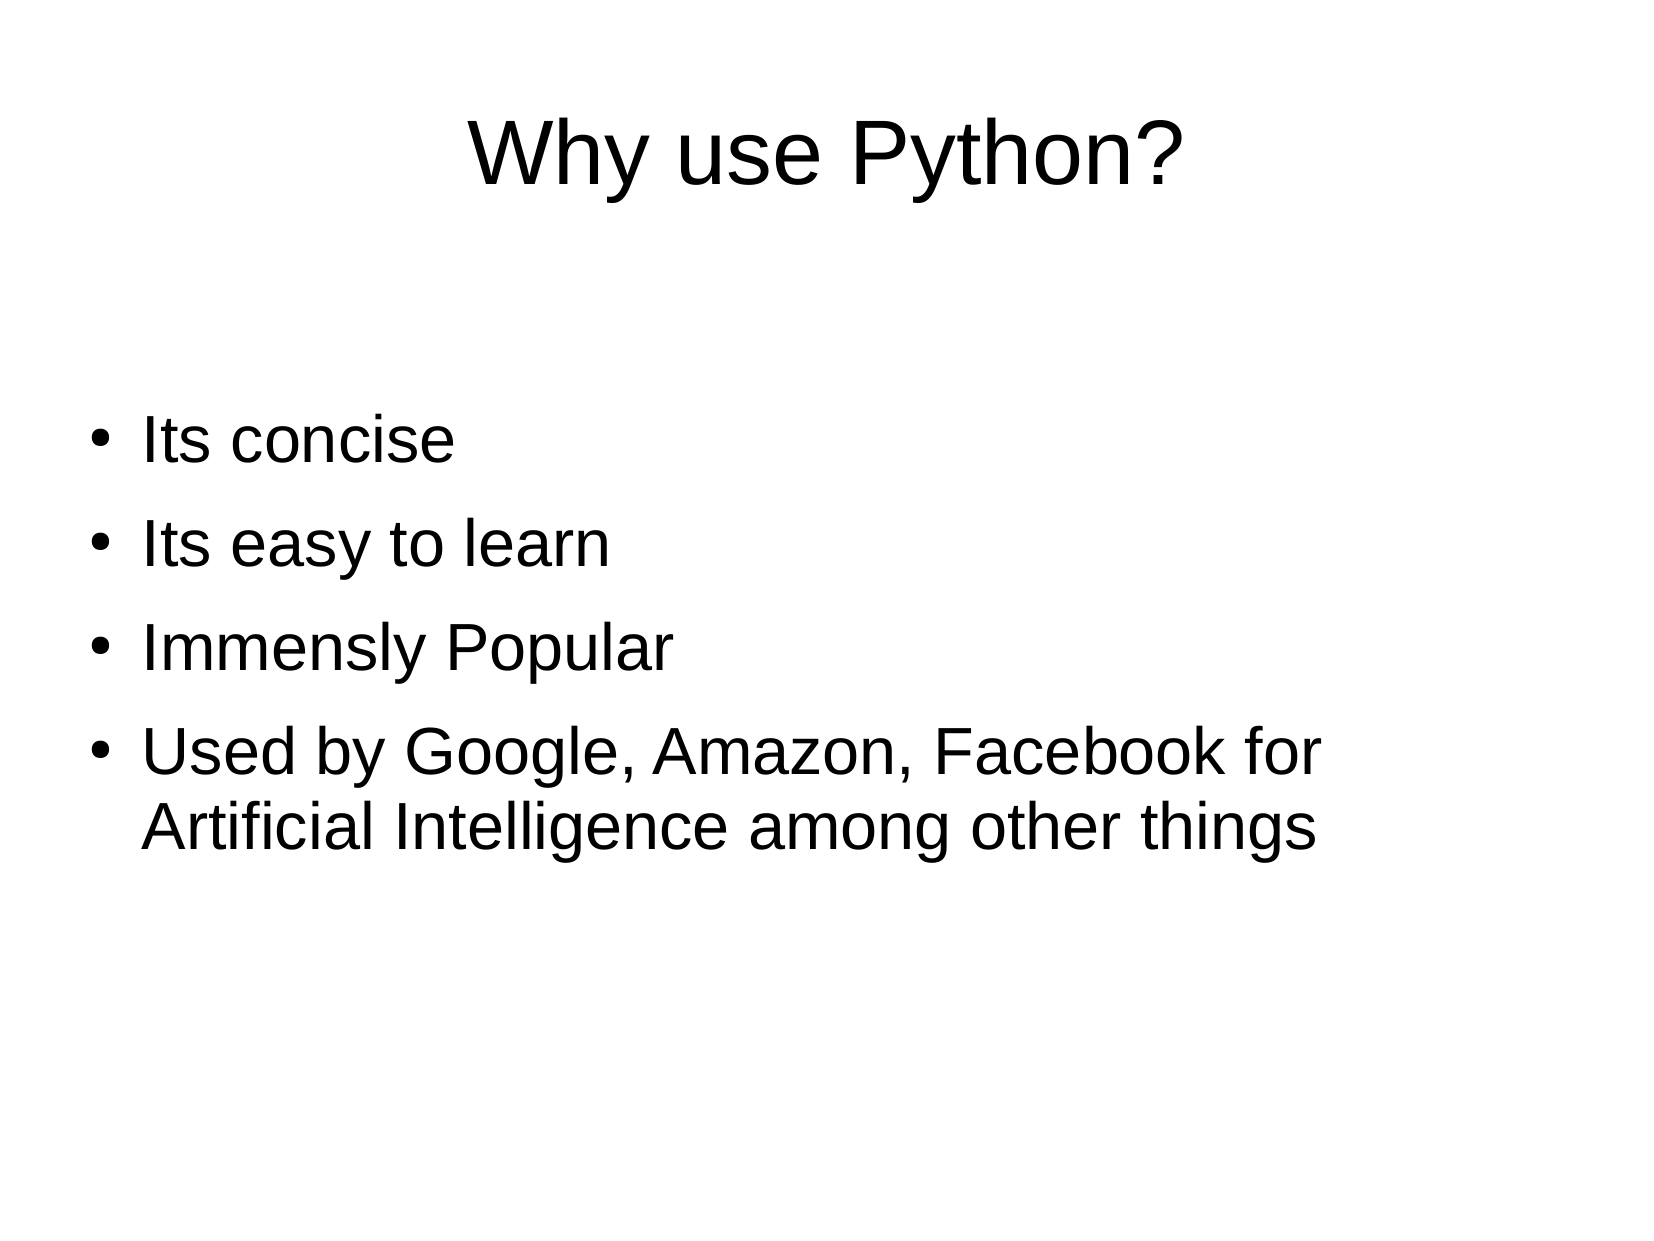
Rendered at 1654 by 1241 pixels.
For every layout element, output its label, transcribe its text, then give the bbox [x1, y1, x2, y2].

title Why use Python? [82, 49, 1571, 257]
list Its concise Its easy to learn Immensly Popular Used by Google, Amazon, Facebook for Artificial Intelligence among other things [70, 401, 1560, 1121]
